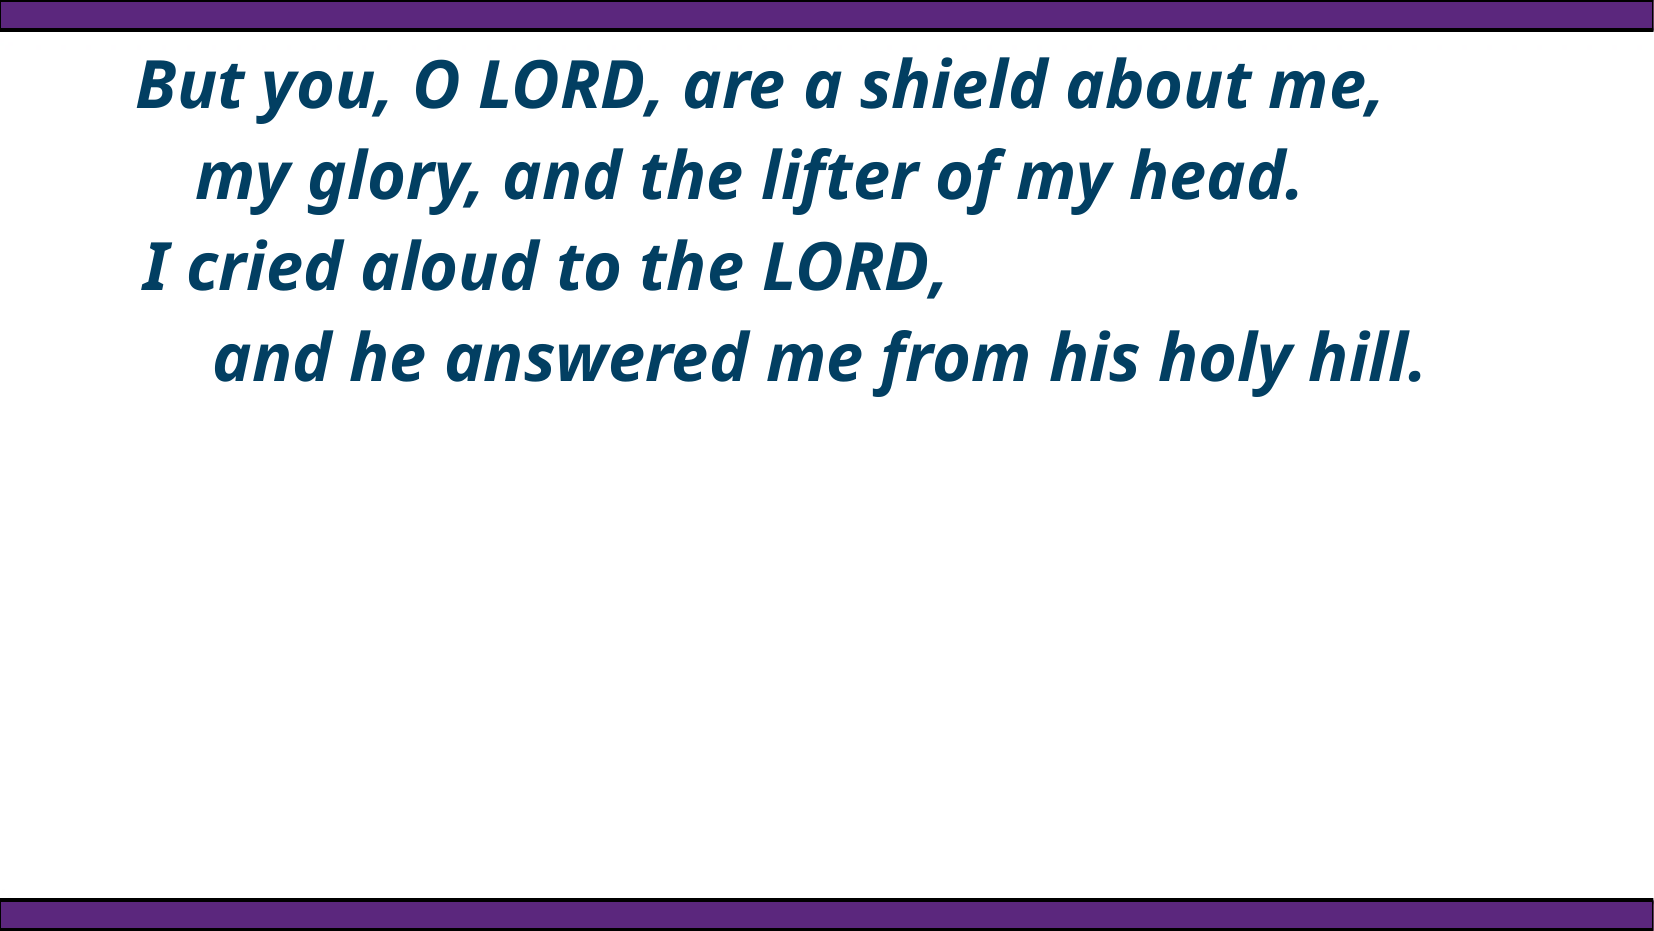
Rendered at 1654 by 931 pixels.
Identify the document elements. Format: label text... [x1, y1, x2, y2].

text_box [0, 0, 1654, 31]
text_box [0, 900, 1654, 931]
picture [0, 31, 1654, 900]
text_box But you, O Lord, are a shield about me, my glory, and the lifter of my head. I cried aloud to the Lord, and he answered me from his holy hill. [60, 30, 1591, 400]
